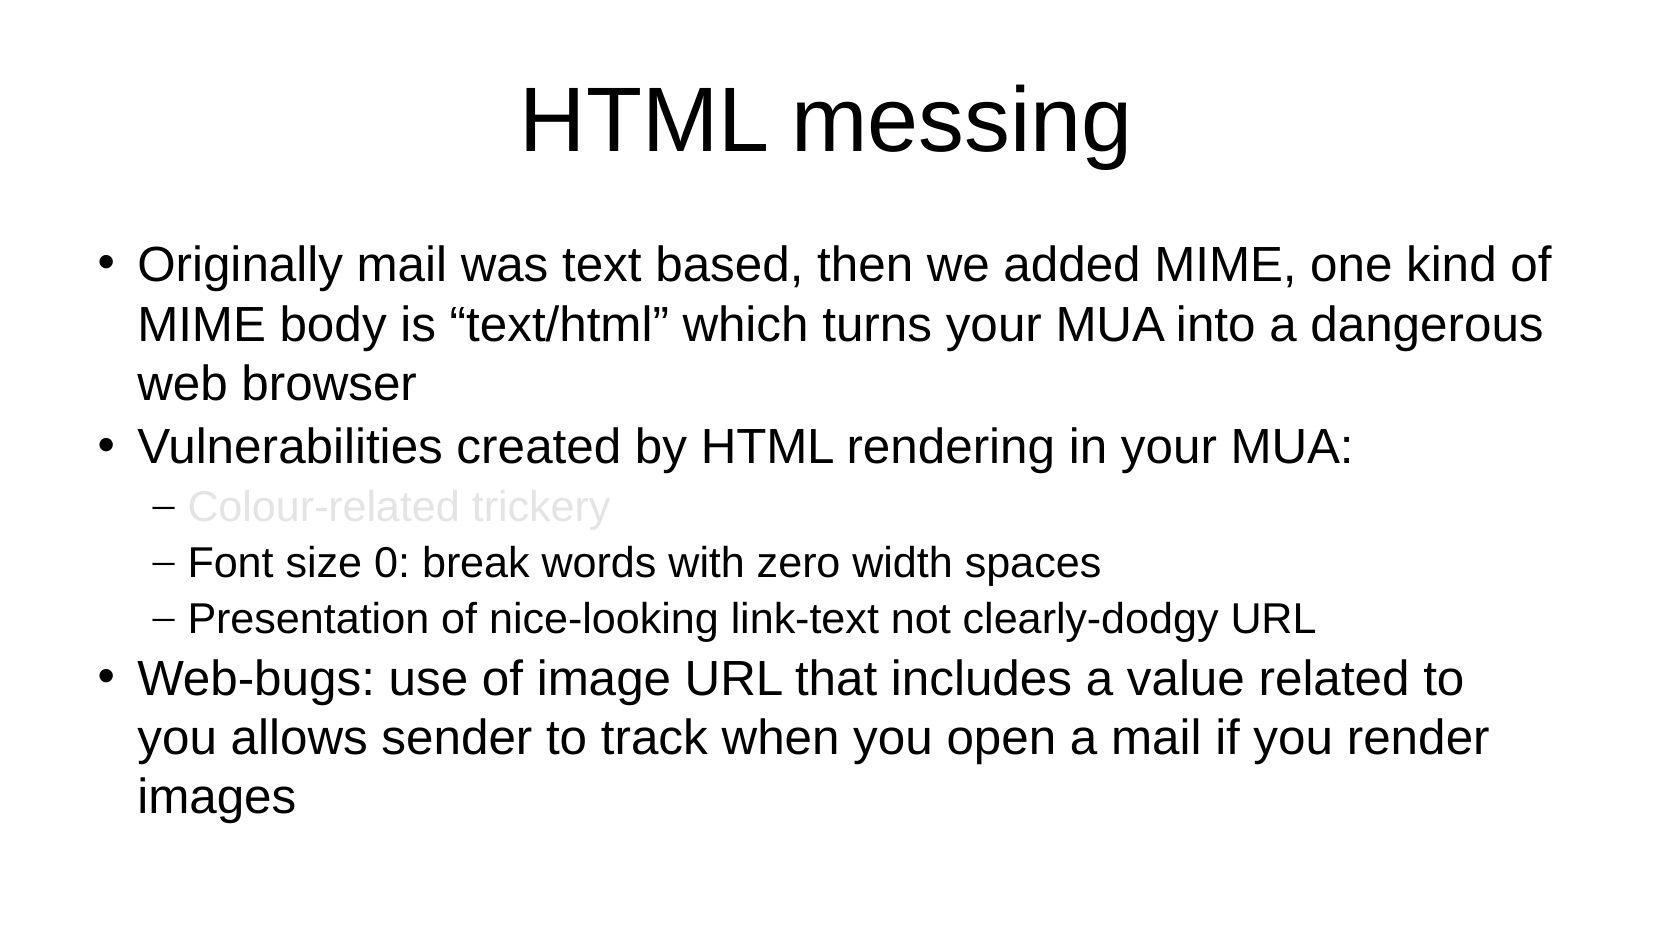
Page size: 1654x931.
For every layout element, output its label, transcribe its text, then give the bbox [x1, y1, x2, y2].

title HTML messing [82, 37, 1571, 193]
list Originally mail was text based, then we added MIME, one kind of MIME body is “text/html” which turns your MUA into a dangerous web browser Vulnerabilities created by HTML rendering in your MUA: Colour-related trickery Font size 0: break words with zero width spaces Presentation of nice-looking link-text not clearly-dodgy URL Web-bugs: use of image URL that includes a value related to you allows sender to track when you open a mail if you render images [82, 224, 1571, 839]
